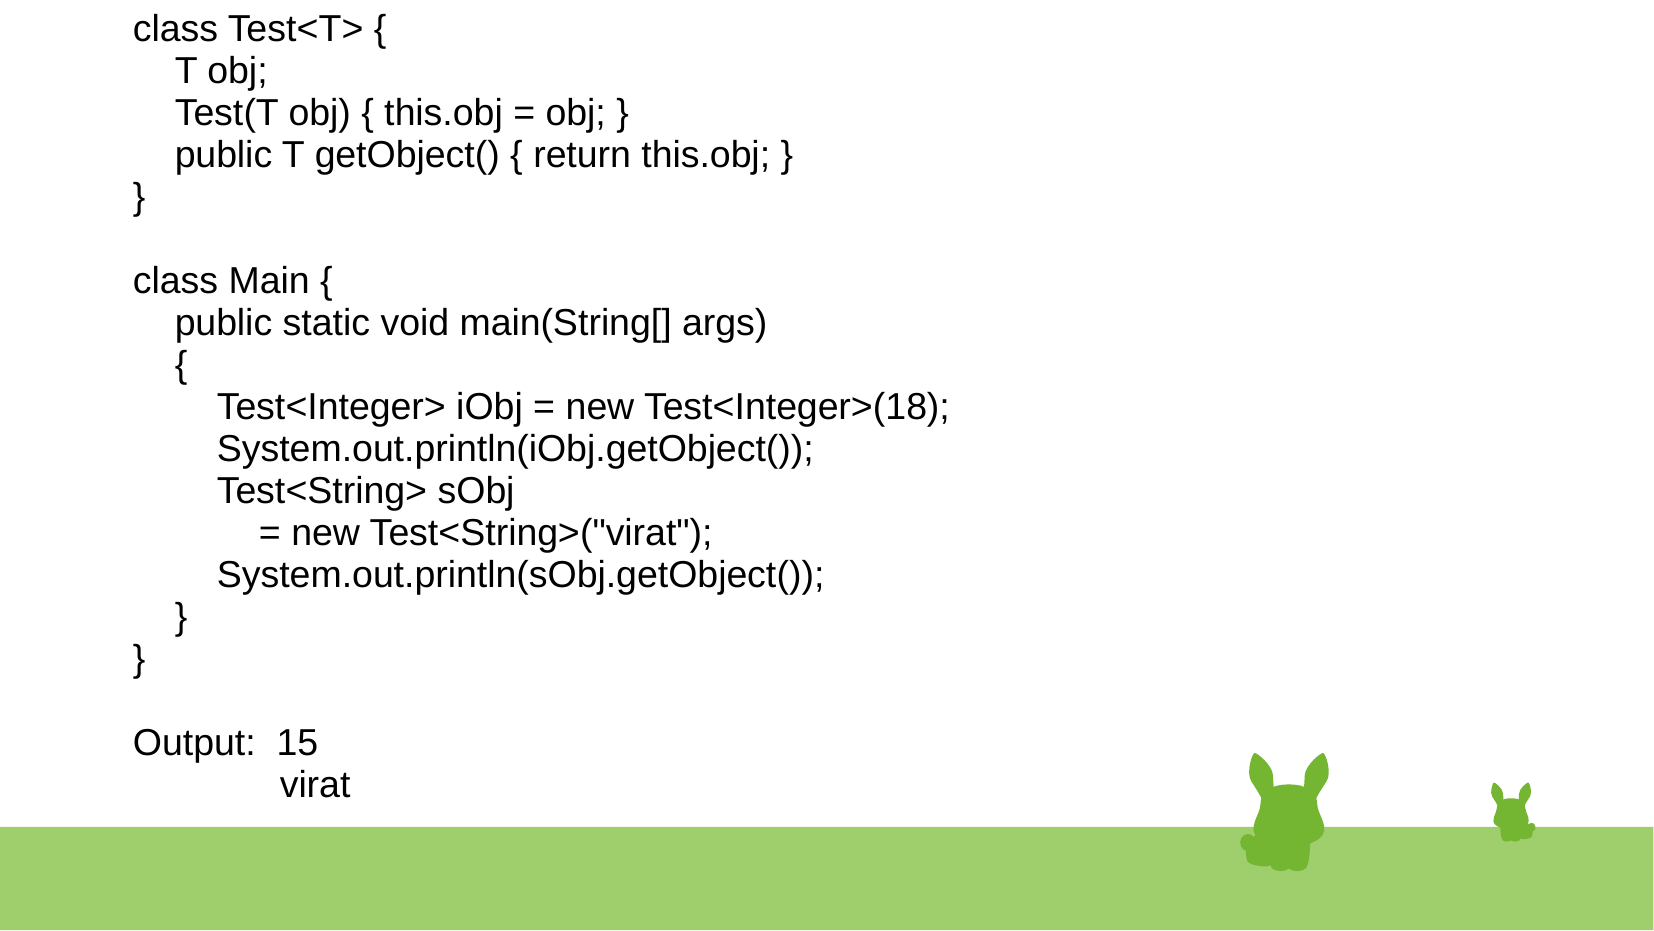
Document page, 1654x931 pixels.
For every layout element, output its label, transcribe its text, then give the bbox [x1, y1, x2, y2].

text_box class Test<T> { T obj; Test(T obj) { this.obj = obj; } public T getObject() { return this.obj; } } class Main { public static void main(String[] args) { Test<Integer> iObj = new Test<Integer>(18); System.out.println(iObj.getObject()); Test<String> sObj = new Test<String>("virat"); System.out.println(sObj.getObject()); } } Output: 15 virat [118, 0, 1565, 827]
